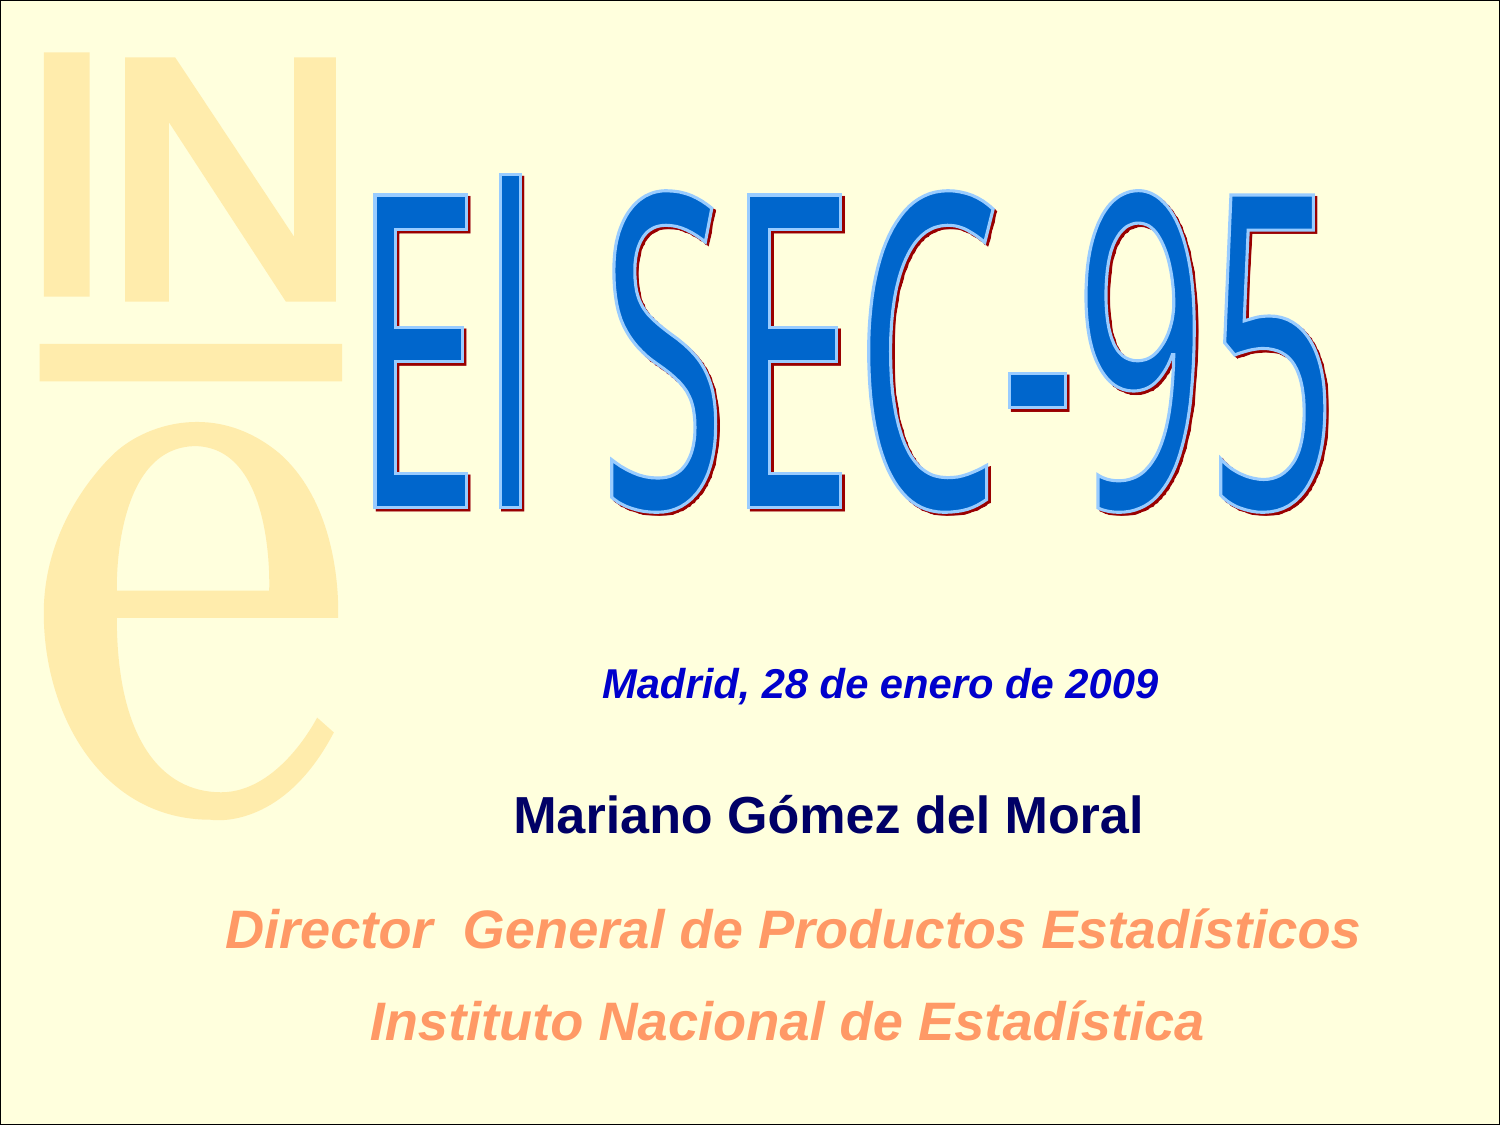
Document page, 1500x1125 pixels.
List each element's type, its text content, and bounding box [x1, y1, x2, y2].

text_box Mariano Gómez del Moral [437, 774, 1220, 851]
text_box Director General de Productos Estadísticos Instituto Nacional de Estadística [125, 887, 1463, 1058]
text_box El SEC-95 [500, 174, 521, 508]
text_box El SEC-95 [868, 190, 994, 513]
text_box Madrid, 28 de enero de 2009 [425, 650, 1336, 714]
picture [37, 50, 346, 826]
text_box El SEC-95 [1220, 195, 1325, 513]
text_box El SEC-95 [611, 190, 716, 513]
text_box El SEC-95 [1085, 190, 1195, 513]
text_box [0, 0, 1500, 1125]
text_box El SEC-95 [374, 195, 467, 508]
text_box El SEC-95 [748, 195, 841, 508]
text_box El SEC-95 [1009, 373, 1066, 408]
